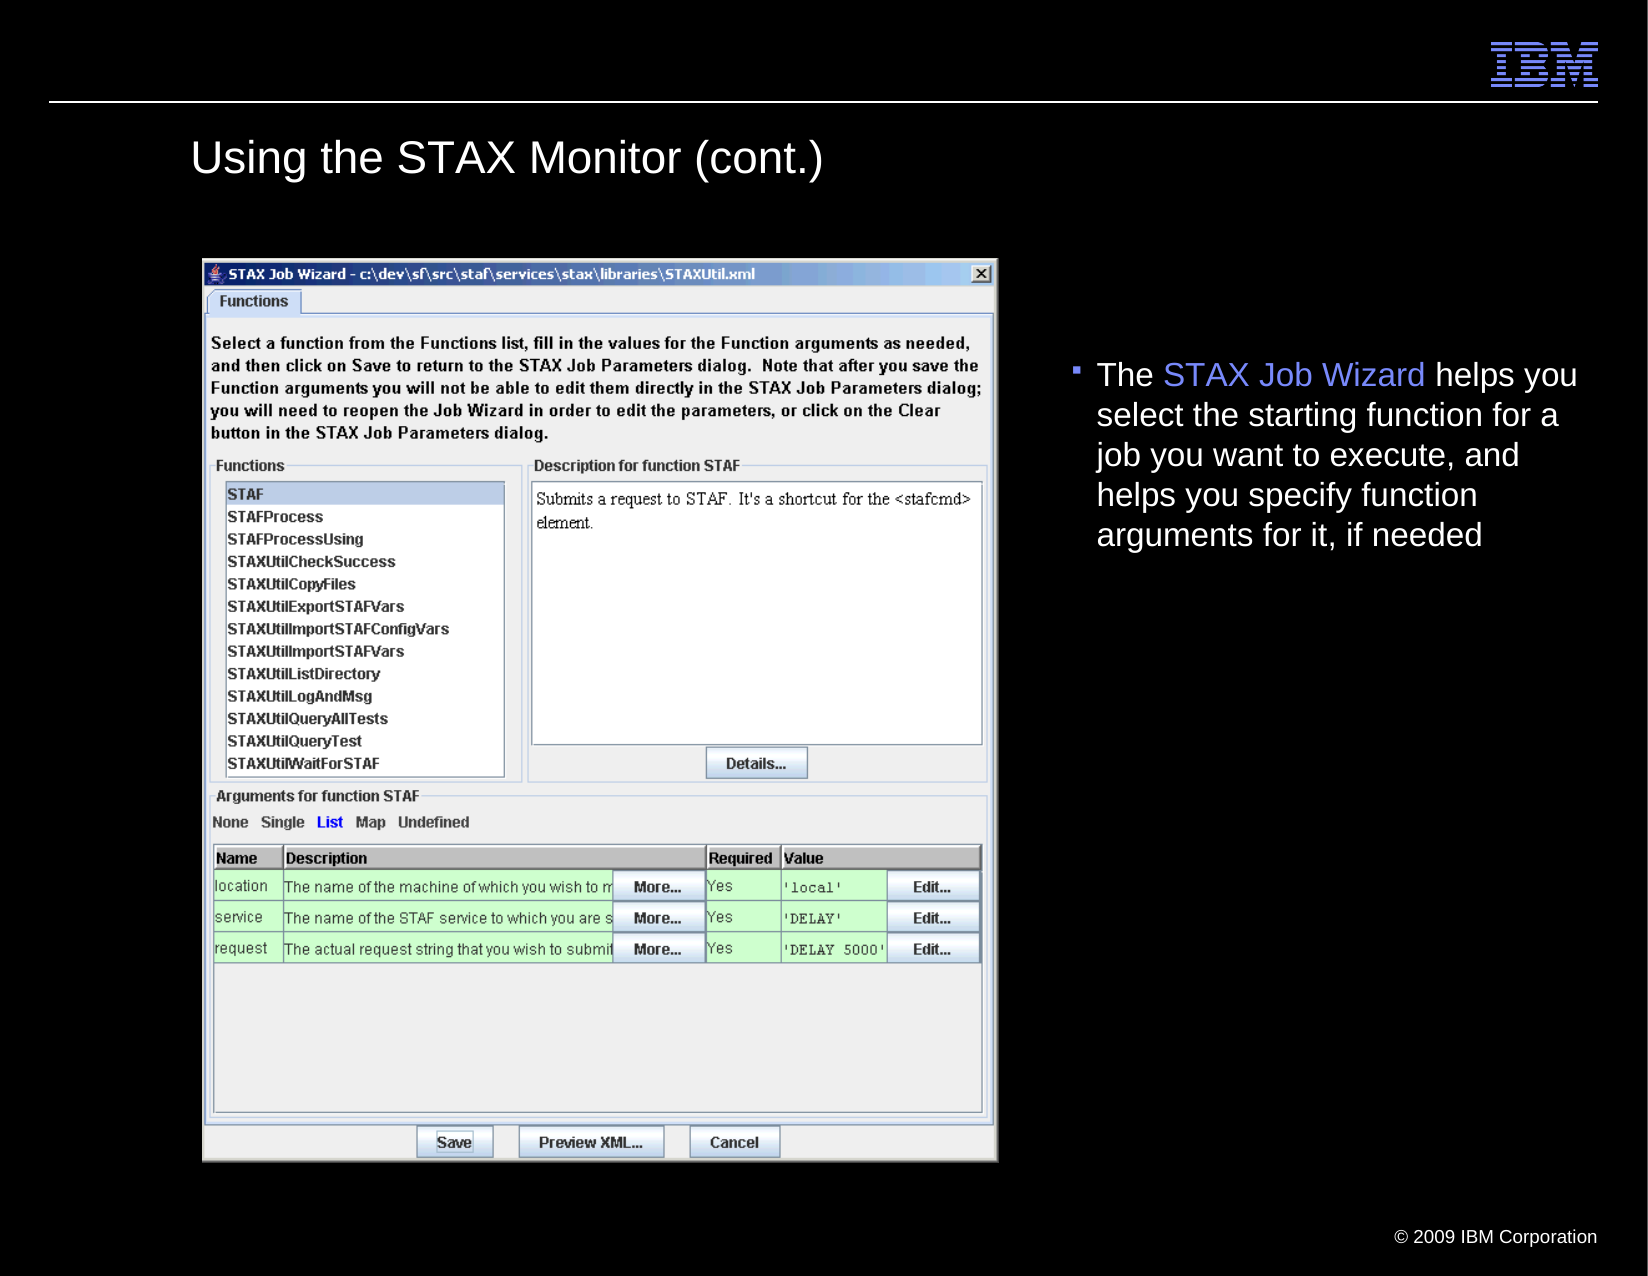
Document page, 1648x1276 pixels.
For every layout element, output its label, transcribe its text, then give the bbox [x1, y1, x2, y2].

picture [202, 258, 999, 1163]
title Using the STAX Monitor (cont.) [173, 125, 1648, 219]
text_box The STAX Job Wizard helps you select the starting function for a job you want to execute, and helps you specify function arguments for it, if needed [1011, 219, 1603, 554]
picture [1491, 42, 1598, 87]
